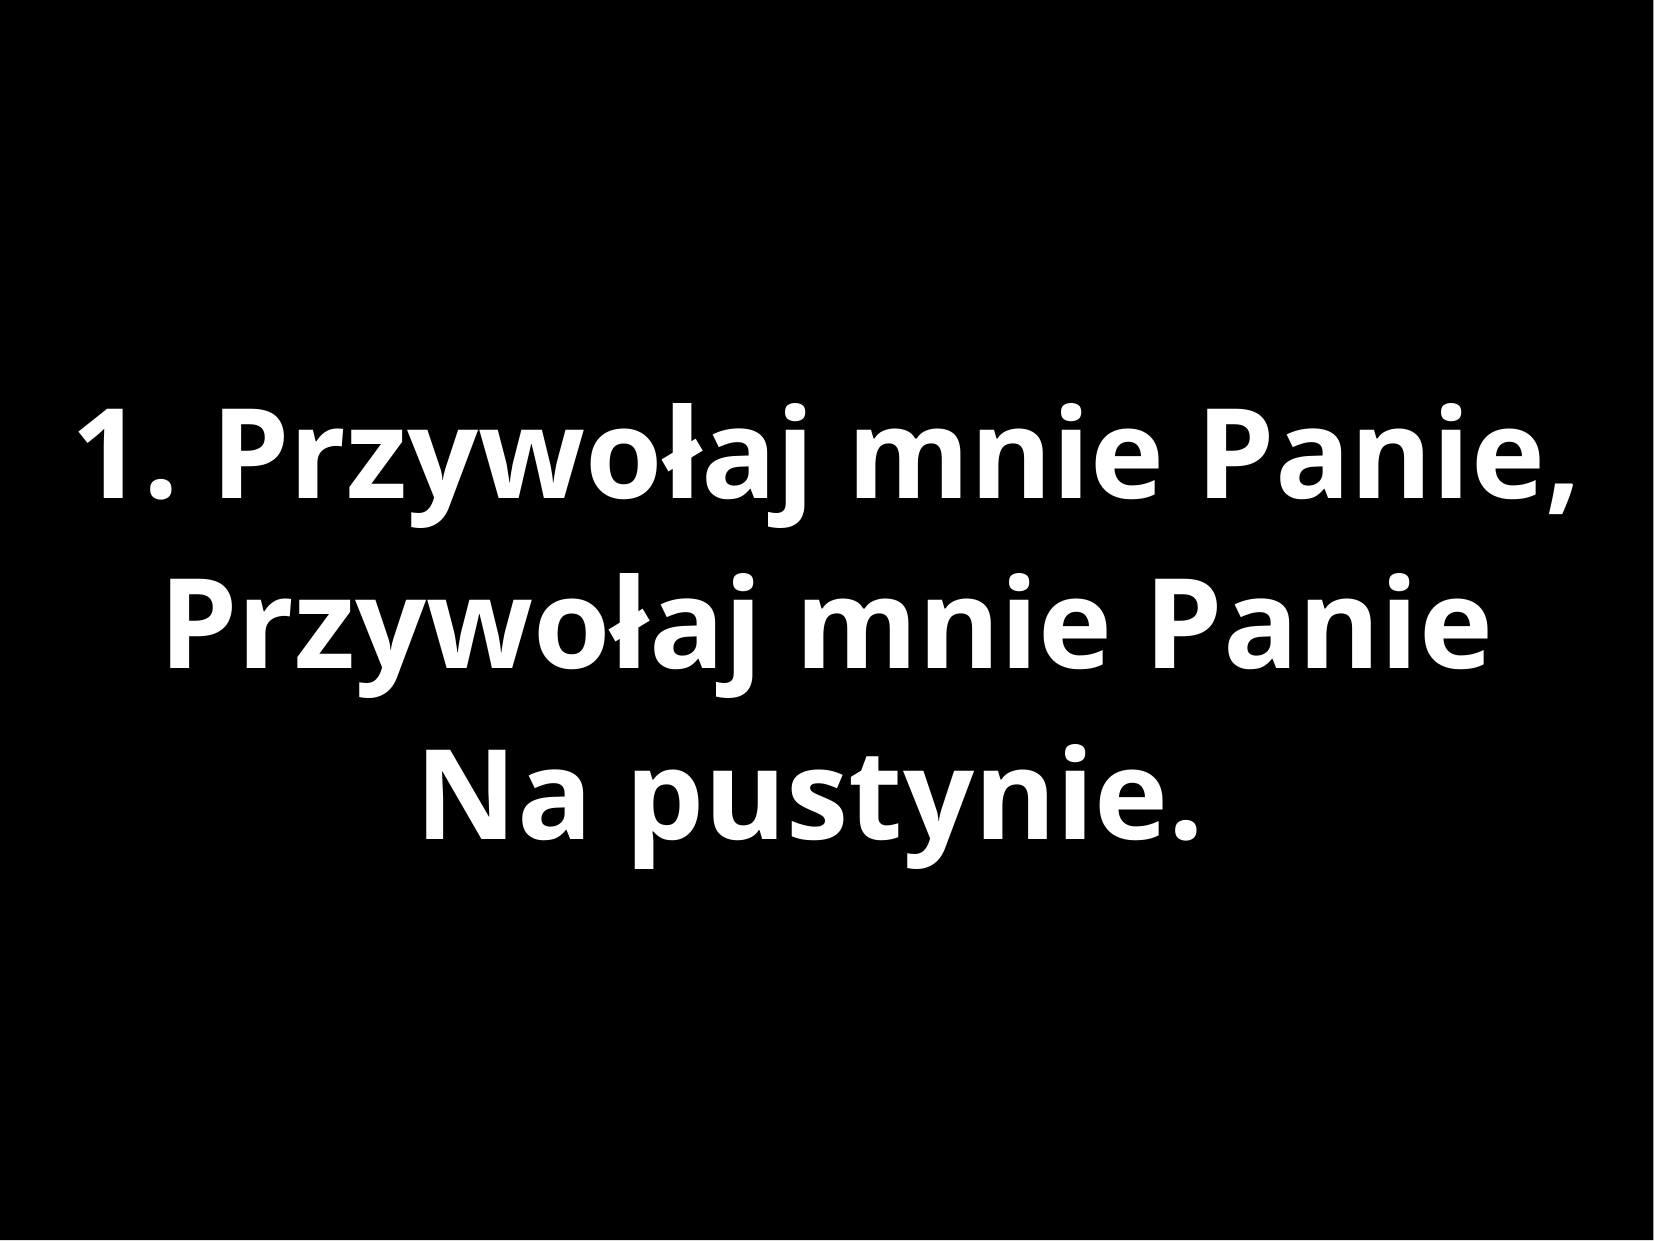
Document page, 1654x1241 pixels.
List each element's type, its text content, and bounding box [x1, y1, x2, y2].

title 1. Przywołaj mnie Panie, Przywołaj mnie Panie Na pustynie. [0, 0, 1654, 1241]
